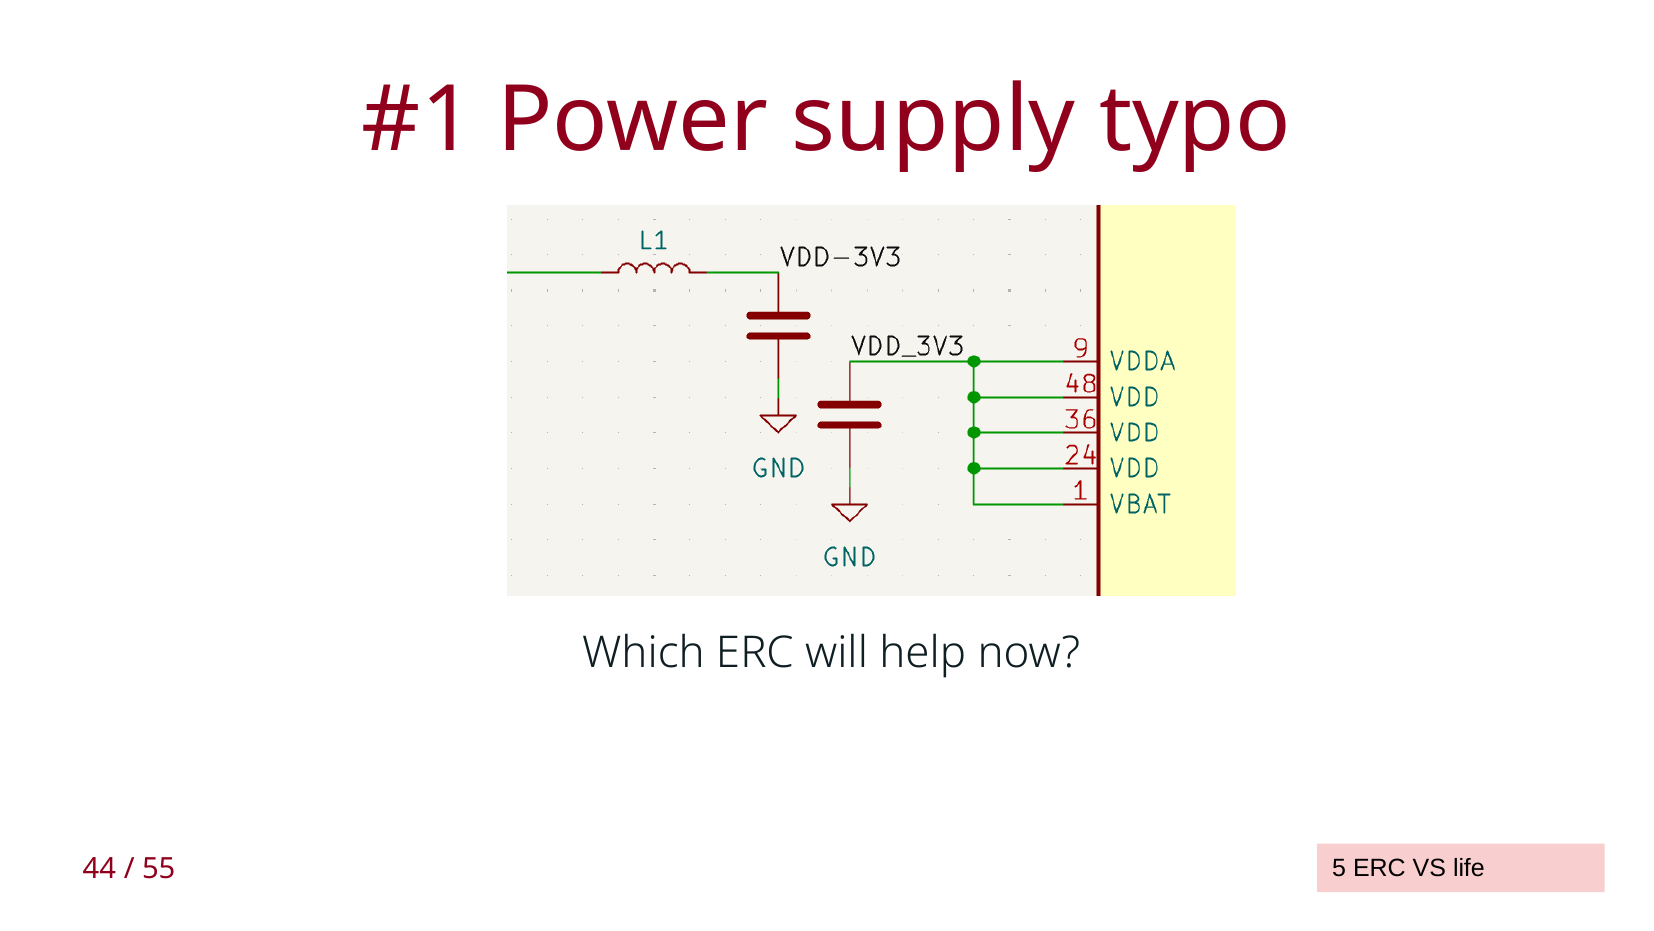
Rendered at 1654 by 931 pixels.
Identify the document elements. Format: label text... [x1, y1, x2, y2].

list Which ERC will help now? [511, 620, 1165, 691]
picture [507, 205, 1236, 596]
text_box 5 ERC VS life [1317, 843, 1605, 893]
title #1 Power supply typo [82, 52, 1571, 178]
